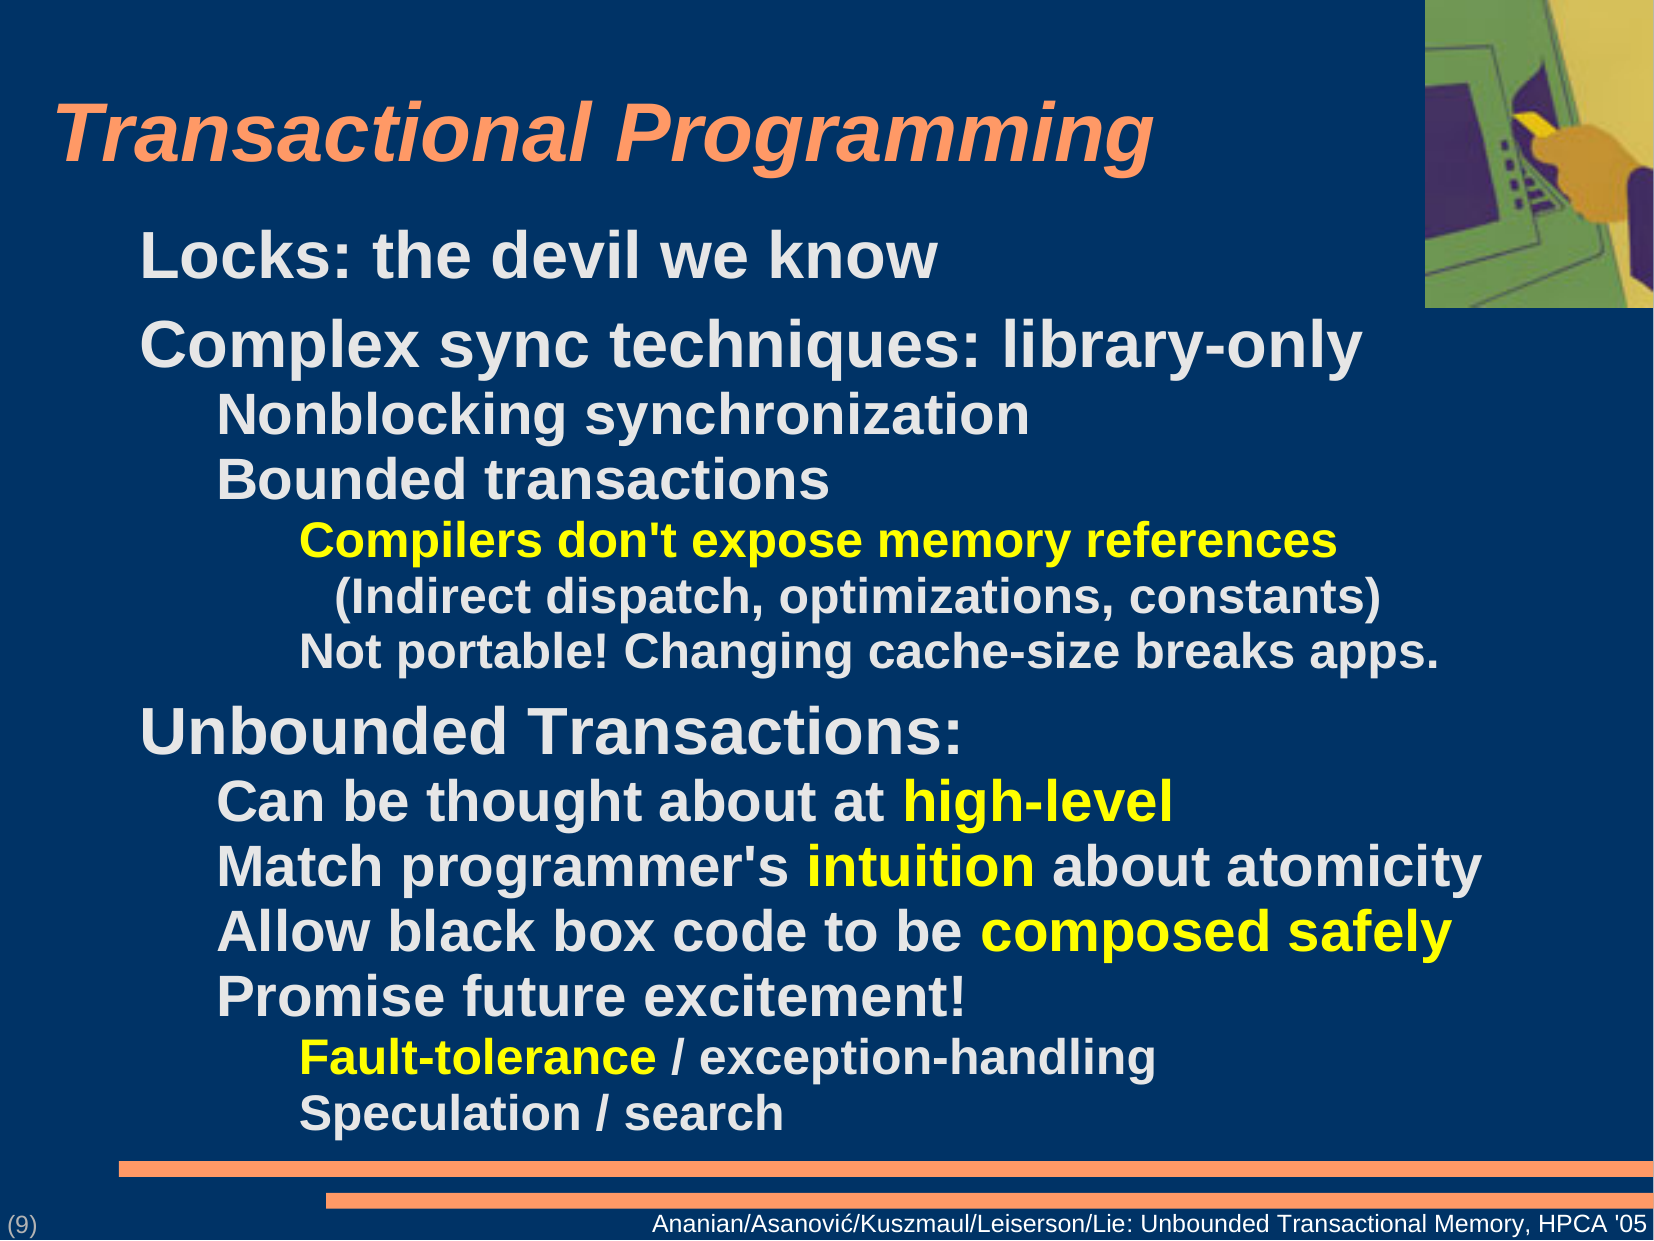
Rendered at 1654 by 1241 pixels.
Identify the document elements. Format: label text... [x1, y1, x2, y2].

title Transactional Programming [51, 28, 1425, 236]
picture [1425, 0, 1654, 308]
list Locks: the devil we know Complex sync techniques: library-only Nonblocking synchronization Bounded transactions Compilers don't expose memory references (Indirect dispatch, optimizations, constants) Not portable! Changing cache-size breaks apps. Unbounded Transactions: Can be thought about at high-level Match programmer's intuition about atomicity Allow black box code to be composed safely Promise future excitement! Fault-tolerance / exception-handling Speculation / search [121, 217, 1561, 1161]
